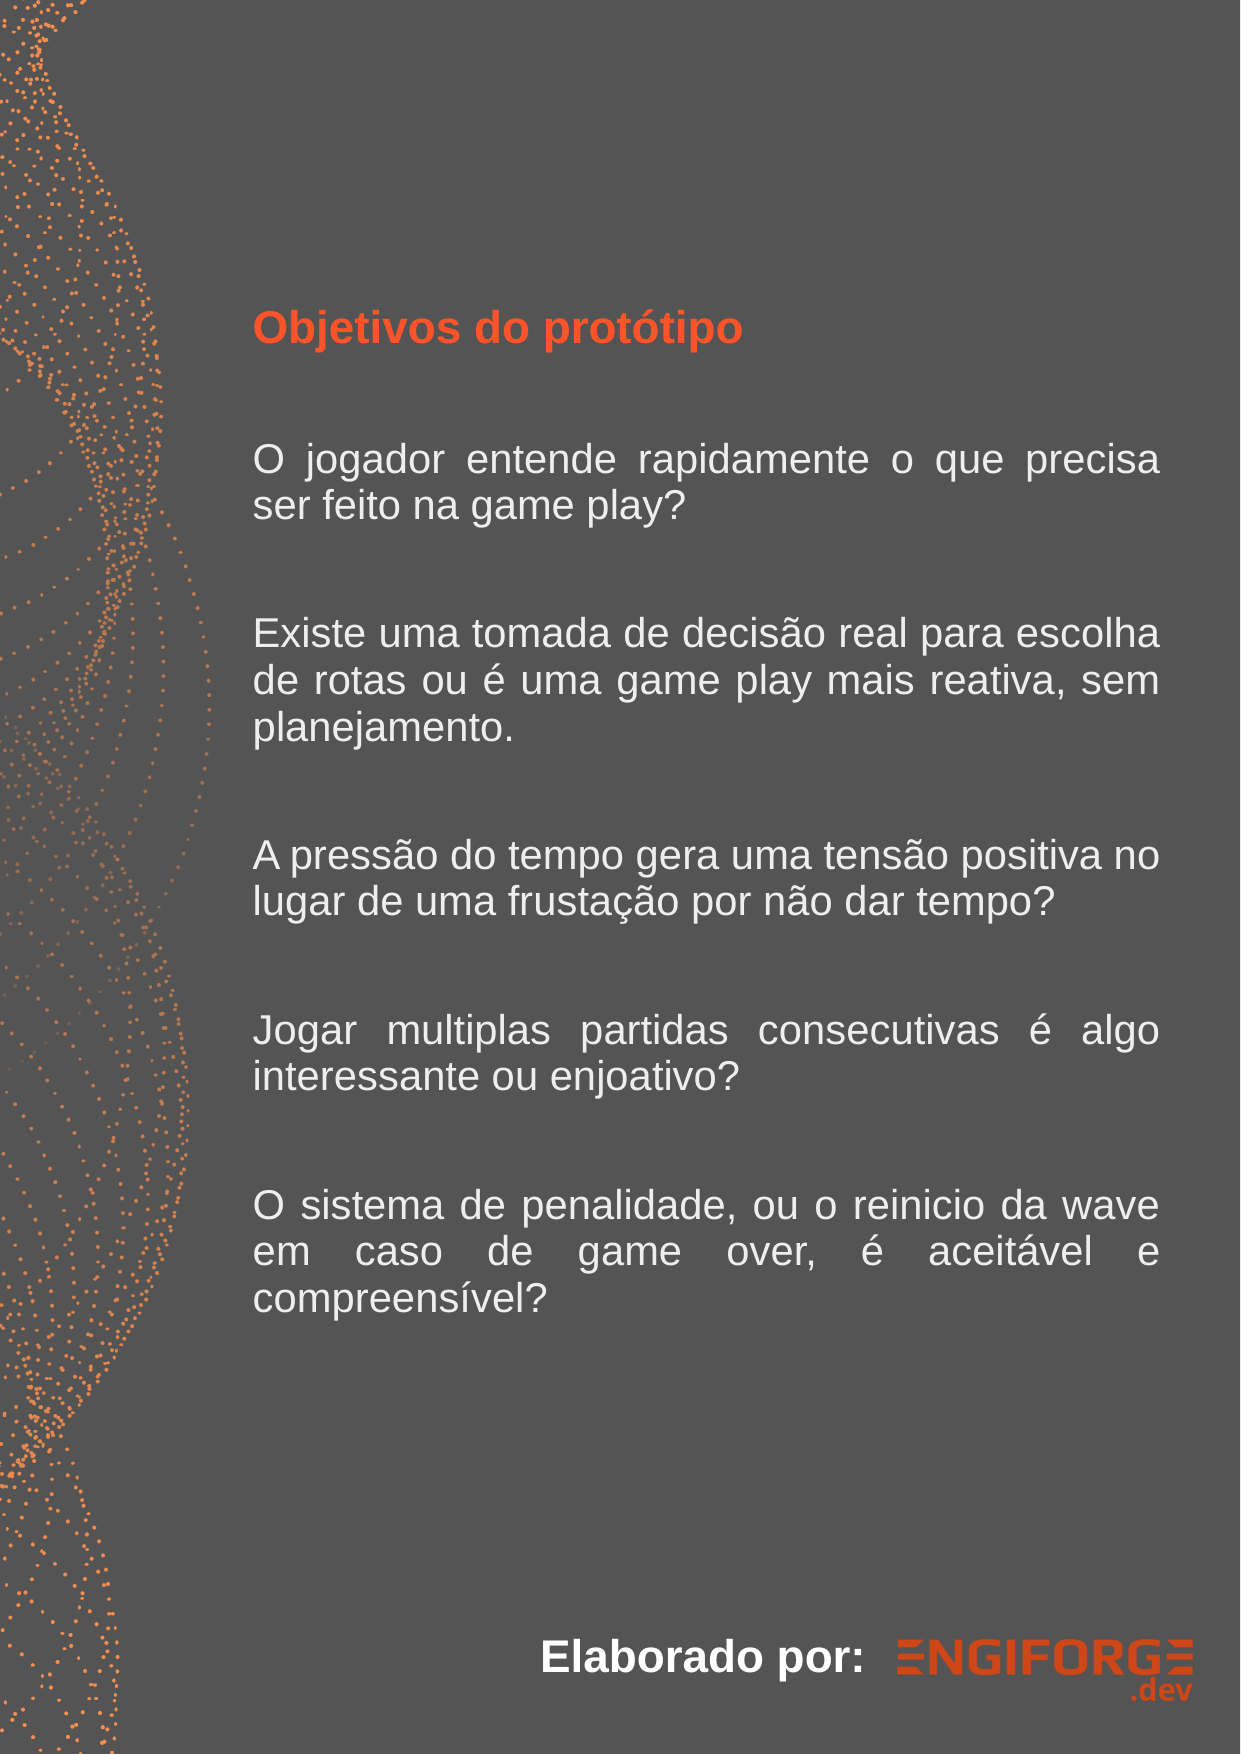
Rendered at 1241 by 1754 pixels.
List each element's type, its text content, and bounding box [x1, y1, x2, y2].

picture [0, 0, 1241, 1754]
text_box Objetivos do protótipo O jogador entende rapidamente o que precisa ser feito na game play? Existe uma tomada de decisão real para escolha de rotas ou é uma game play mais reativa, sem planejamento. A pressão do tempo gera uma tensão positiva no lugar de uma frustação por não dar tempo? Jogar multiplas partidas consecutivas é algo interessante ou enjoativo? O sistema de penalidade, ou o reinicio da wave em caso de game over, é aceitável e compreensível? [237, 275, 1176, 1348]
text_box Elaborado por: [525, 1623, 940, 1742]
